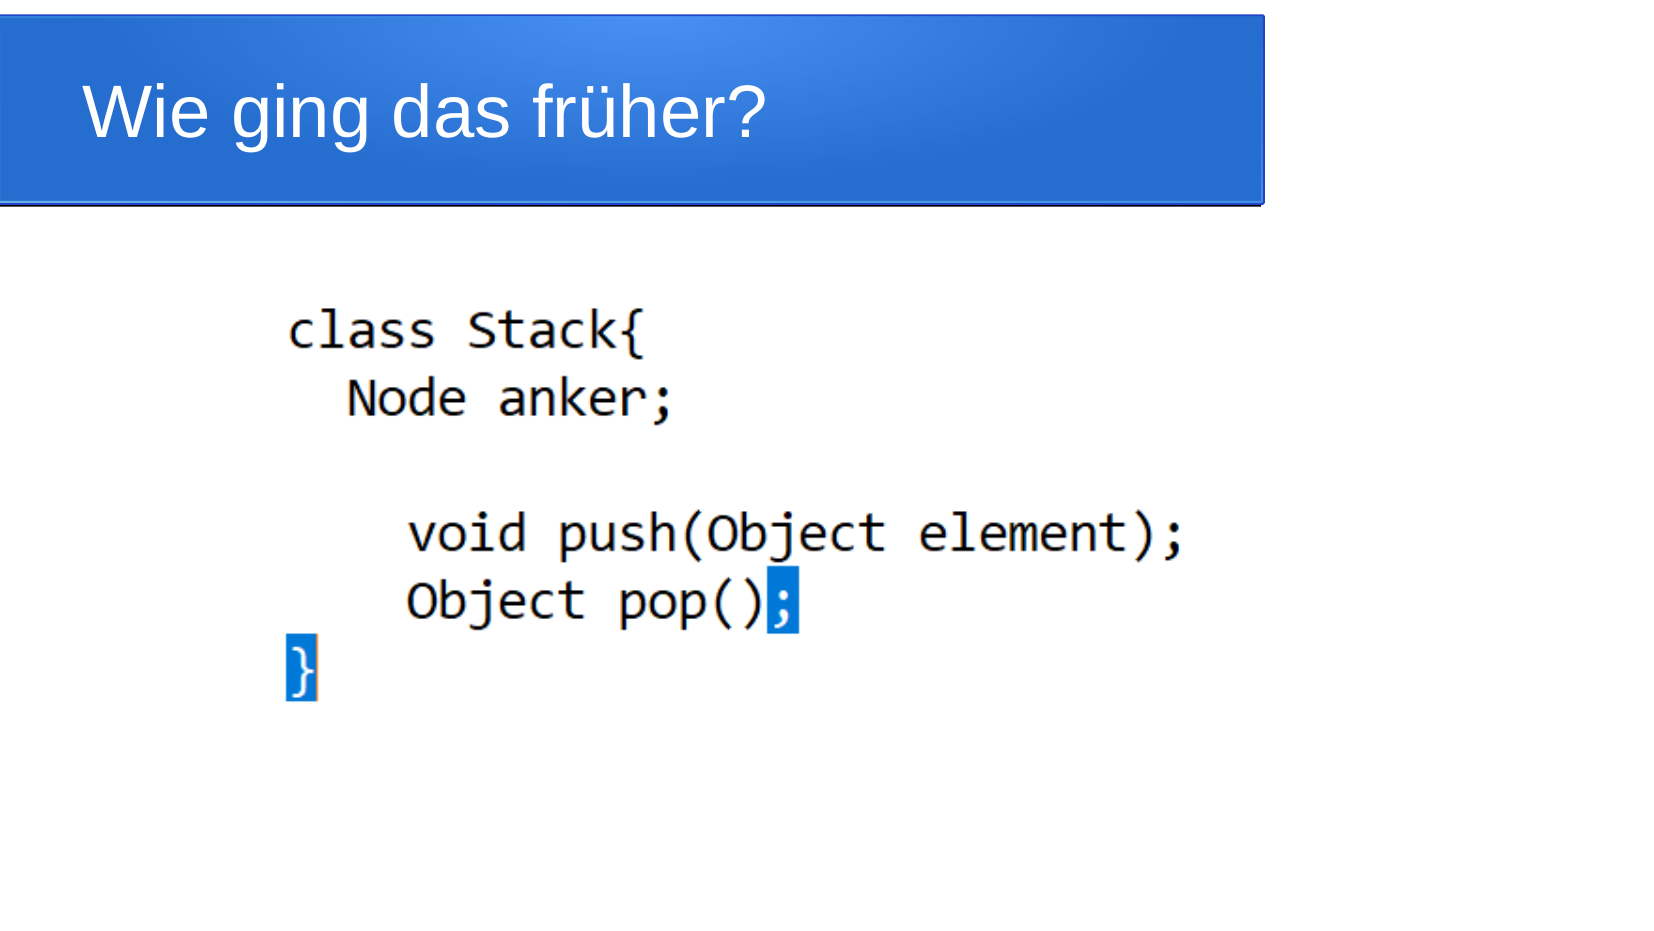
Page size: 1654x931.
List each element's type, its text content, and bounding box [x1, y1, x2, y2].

title Wie ging das früher? [82, 35, 1235, 189]
picture [279, 307, 1241, 745]
